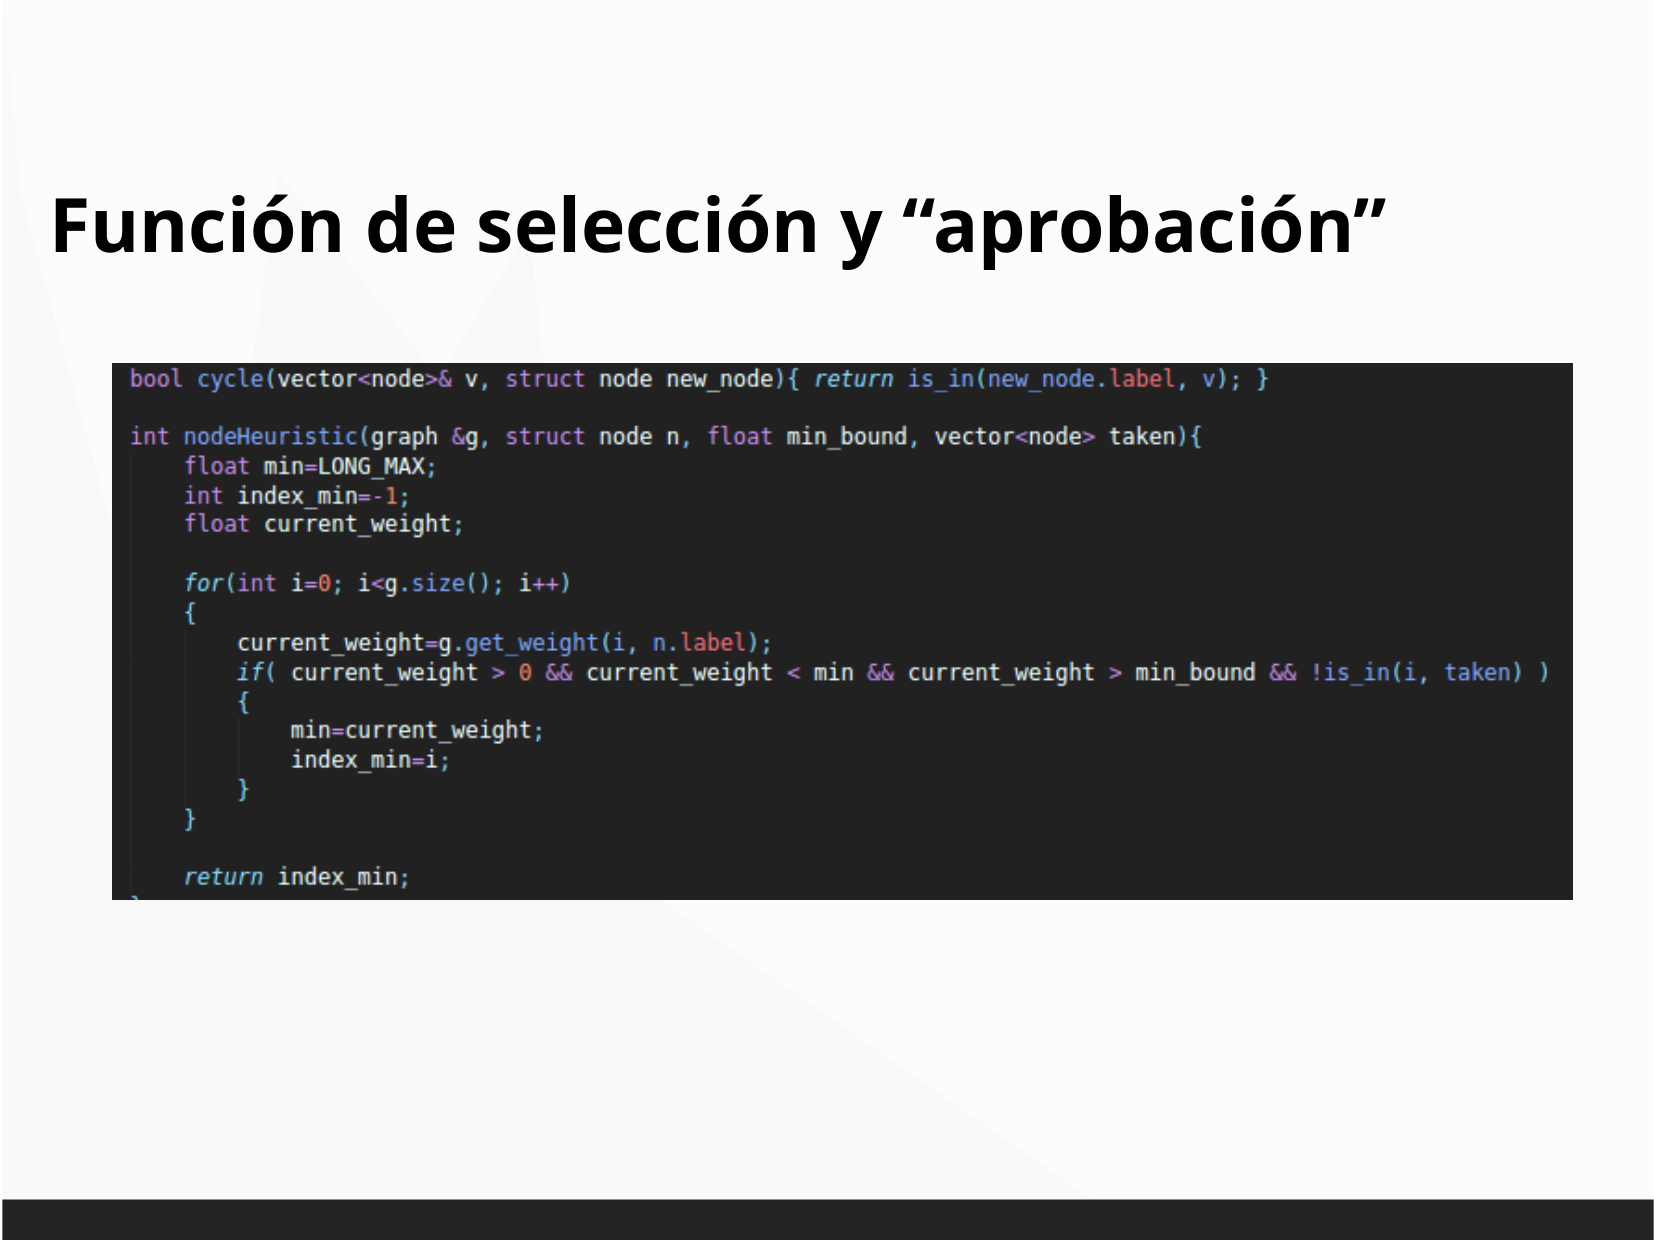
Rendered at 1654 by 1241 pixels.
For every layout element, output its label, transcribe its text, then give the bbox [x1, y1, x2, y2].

title Función de selección y “aprobación” [49, 150, 1538, 297]
picture [2, 0, 1654, 1241]
